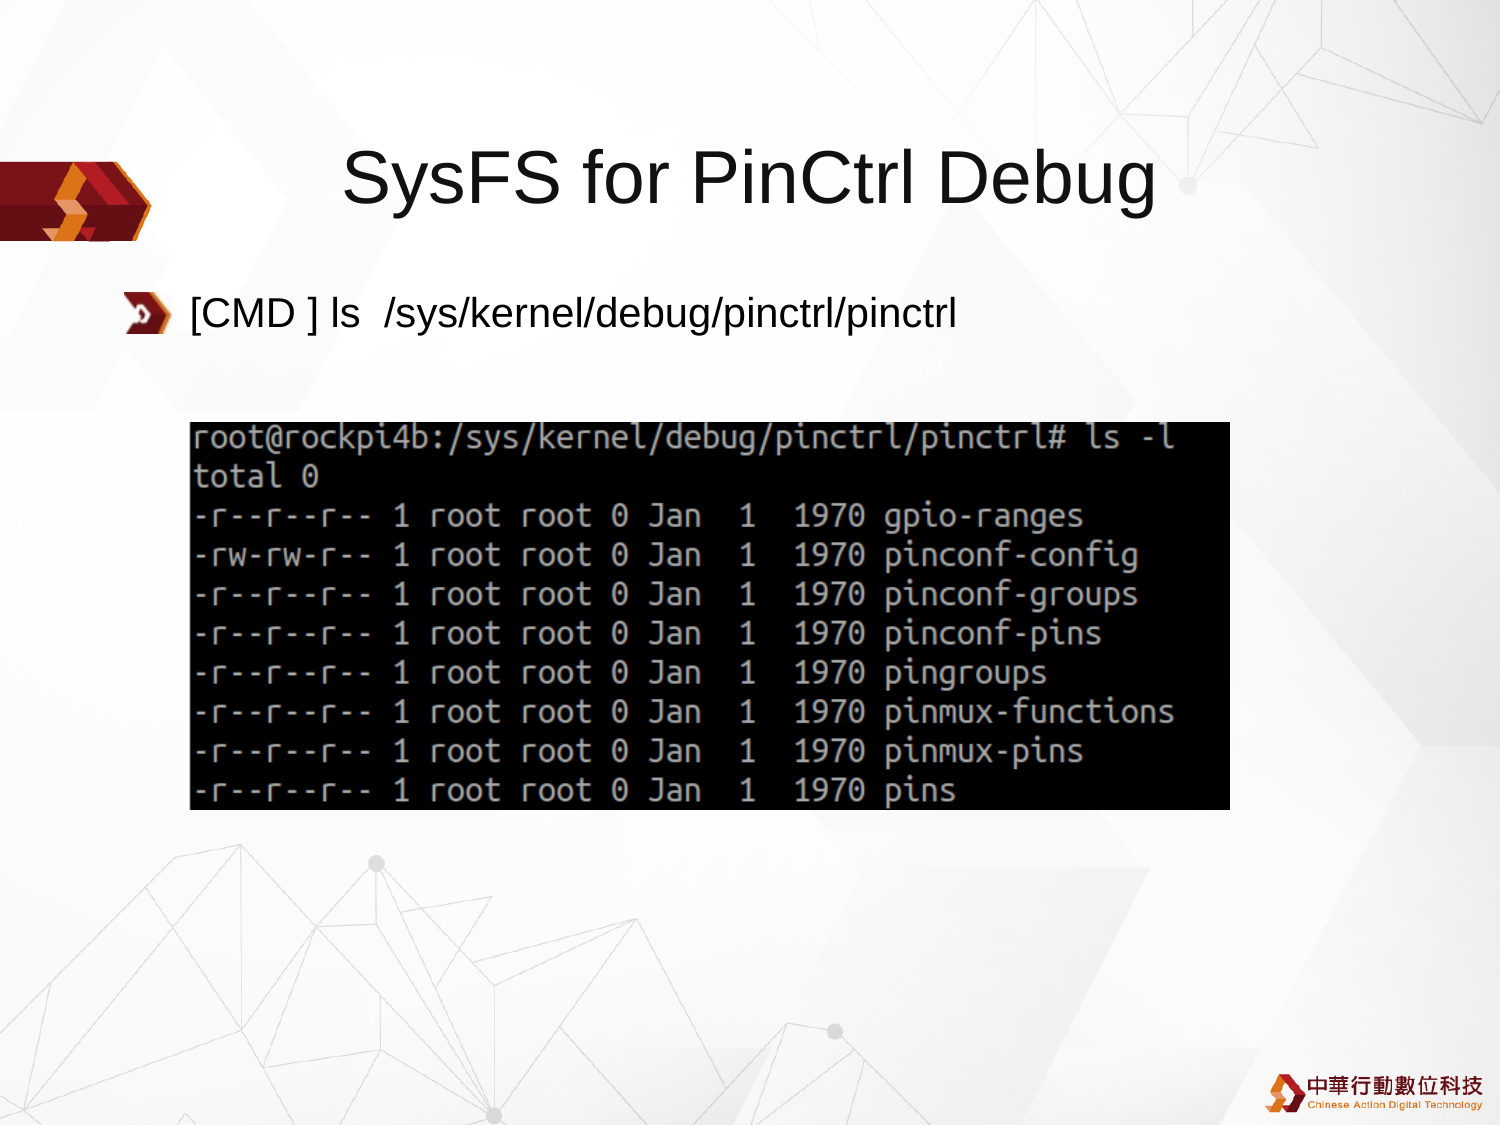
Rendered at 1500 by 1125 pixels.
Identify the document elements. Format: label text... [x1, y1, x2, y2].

title SysFS for PinCtrl Debug [107, 101, 1367, 255]
list [CMD ] ls /sys/kernel/debug/pinctrl/pinctrl [107, 290, 1425, 943]
picture [0, 0, 1500, 1125]
